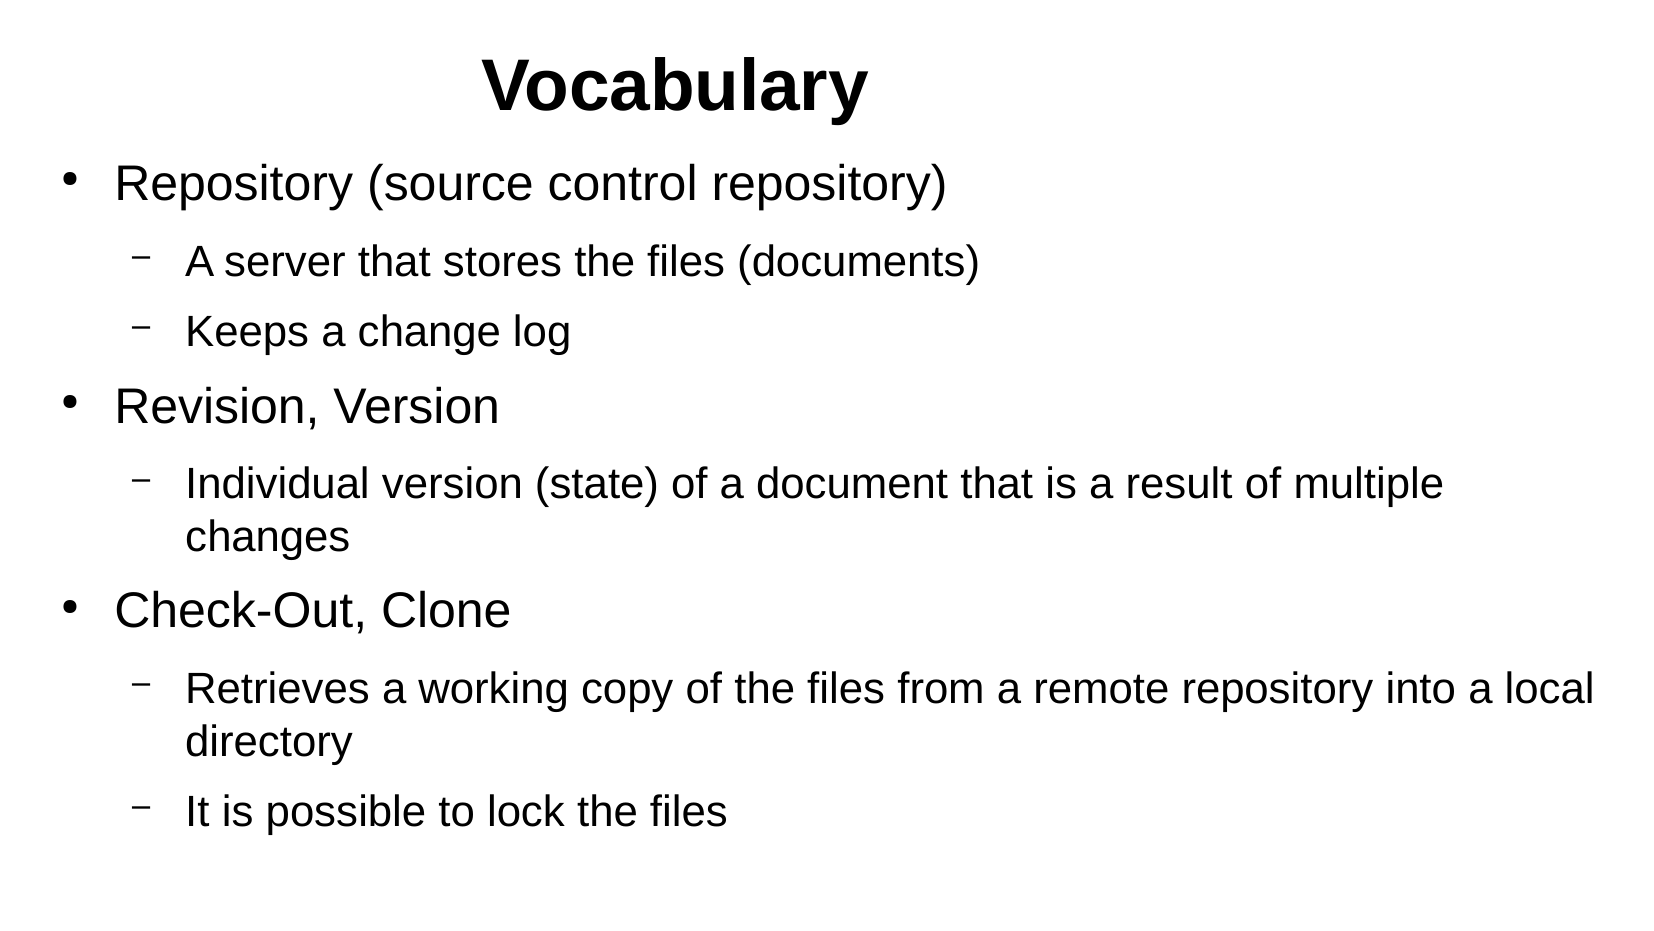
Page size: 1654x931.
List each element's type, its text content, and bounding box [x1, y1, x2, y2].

title Vocabulary [25, 5, 1325, 157]
list Repository (source control repository) A server that stores the files (documents) Keeps a change log Revision, Version Individual version (state) of a document that is a result of multiple changes Check-Out, Clone Retrieves a working copy of the files from a remote repository into a local directory It is possible to lock the files [25, 144, 1628, 901]
